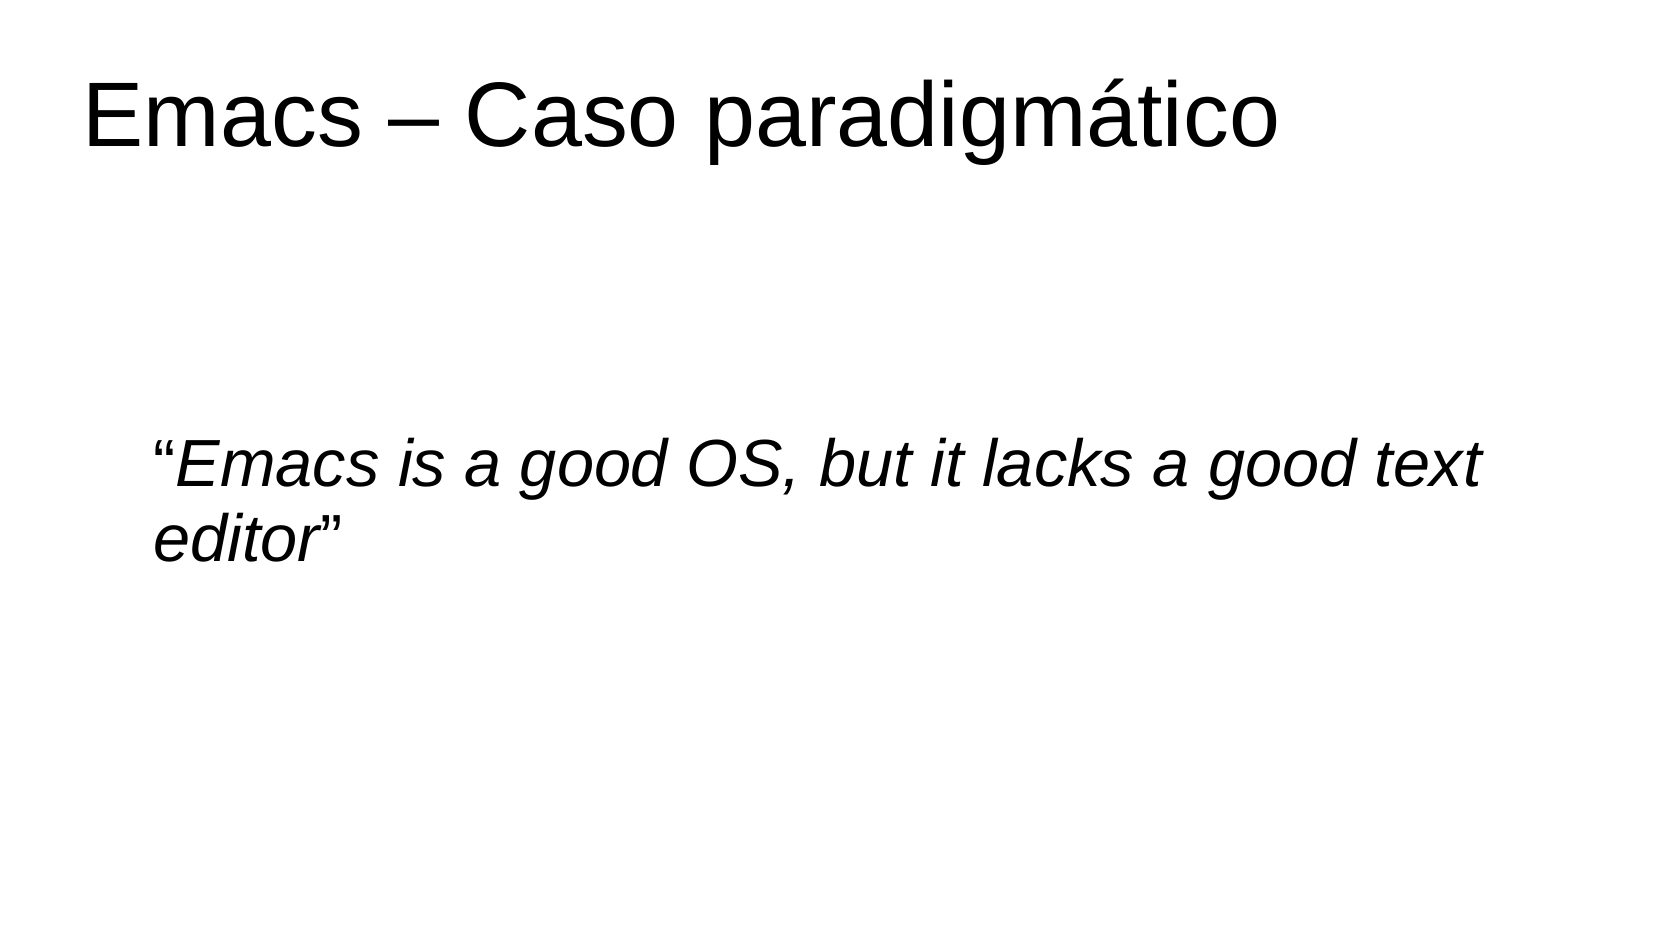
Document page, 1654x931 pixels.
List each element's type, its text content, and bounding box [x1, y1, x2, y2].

list “Emacs is a good OS, but it lacks a good text editor” [82, 217, 1571, 758]
title Emacs – Caso paradigmático [82, 37, 1571, 193]
